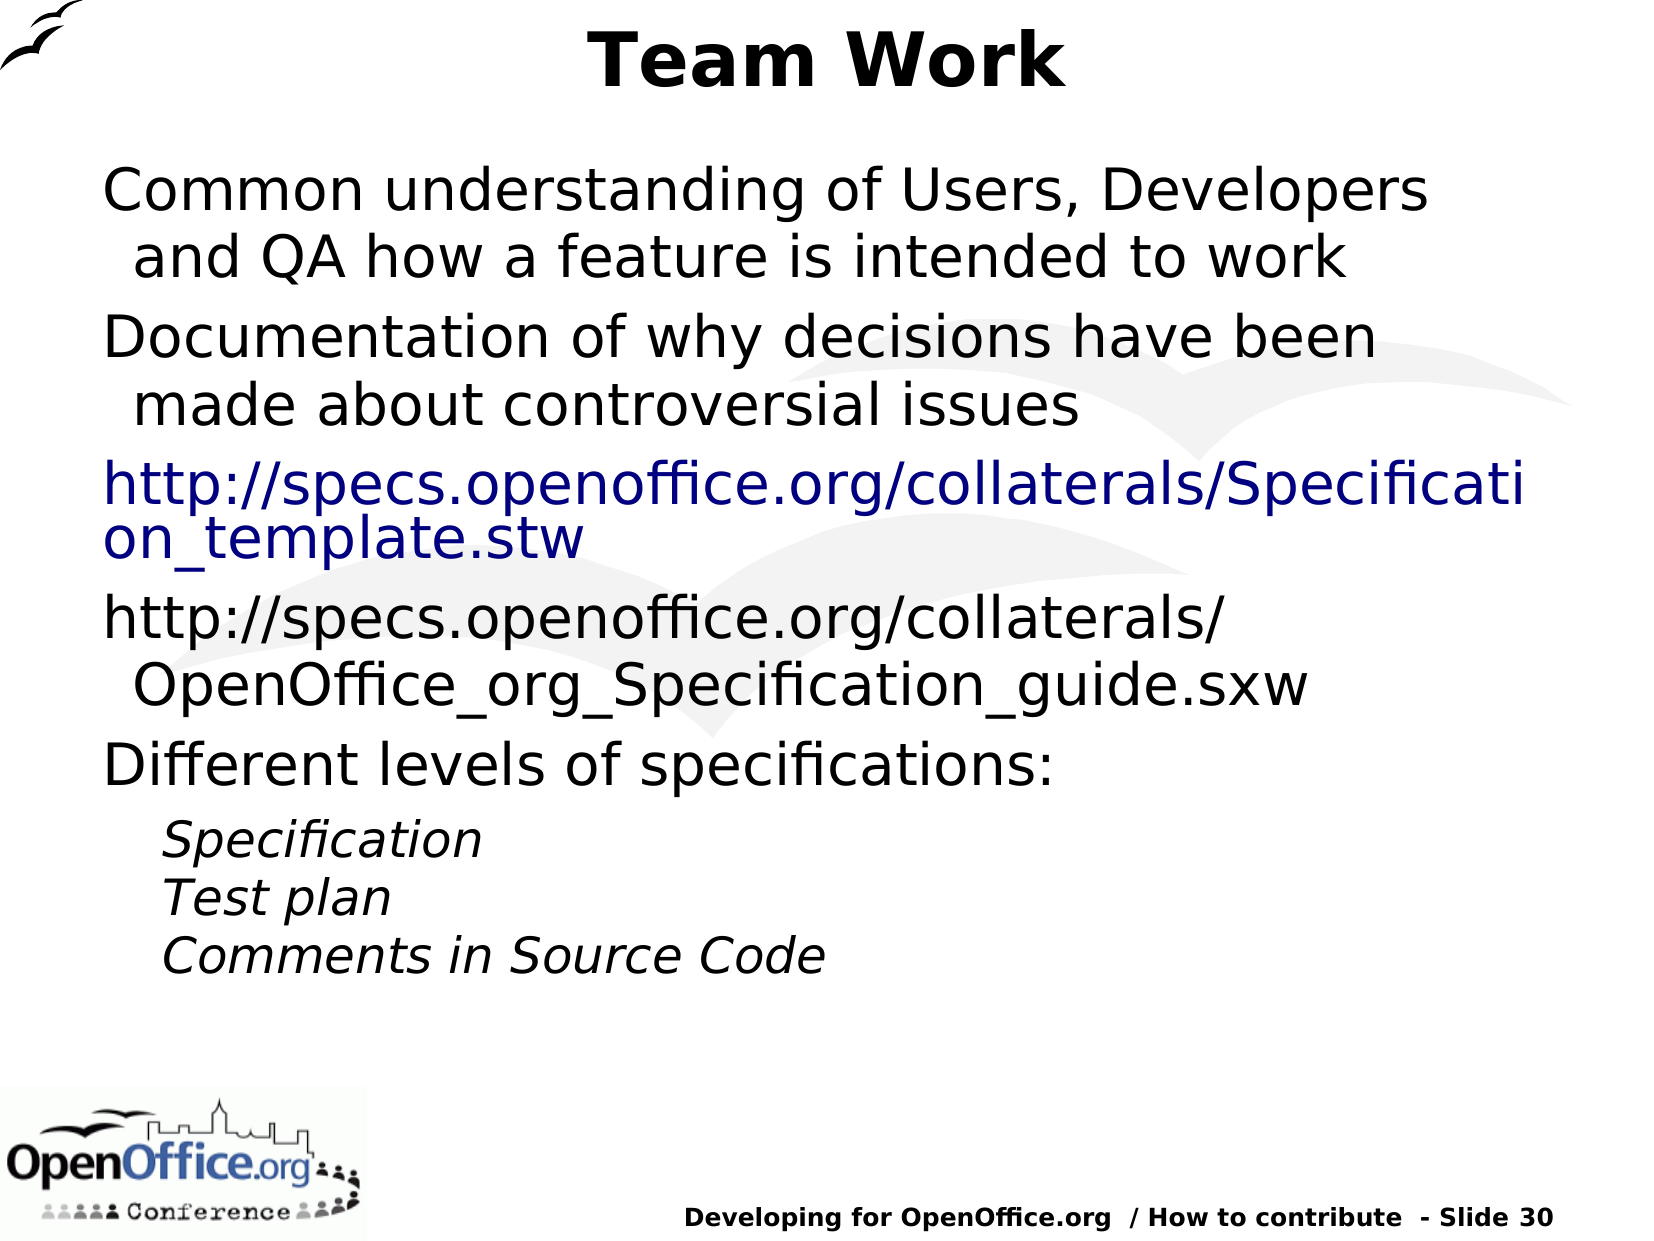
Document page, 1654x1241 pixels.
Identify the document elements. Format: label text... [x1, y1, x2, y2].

picture [0, 1086, 367, 1241]
title Team Work [0, 0, 1654, 121]
list Common understanding of Users, Developers and QA how a feature is intended to work Documentation of why decisions have been made about controversial issues http://specs.openoffice.org/collaterals/Specification_template.stw http://specs.openoffice.org/collaterals/OpenOffice_org_Specification_guide.sxw Different levels of specifications: Specification Test plan Comments in Source Code [102, 155, 1529, 1085]
